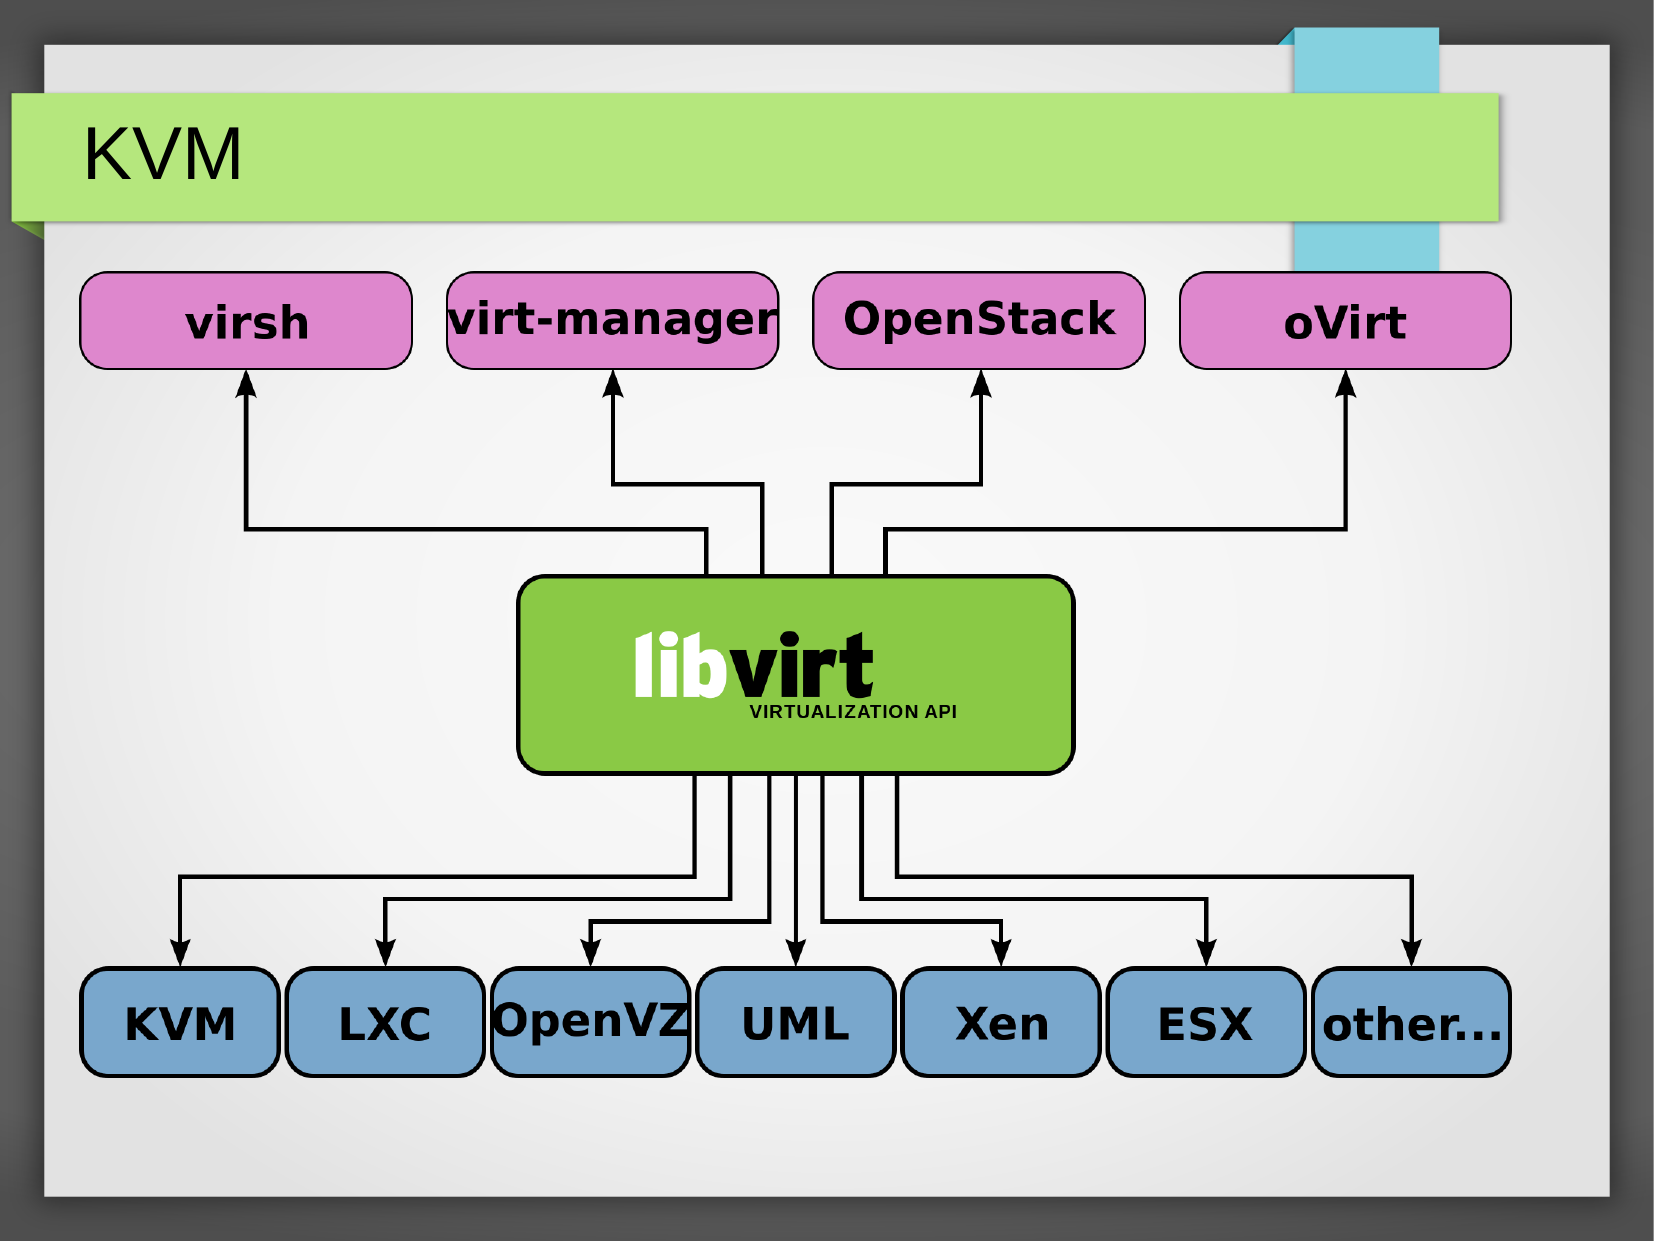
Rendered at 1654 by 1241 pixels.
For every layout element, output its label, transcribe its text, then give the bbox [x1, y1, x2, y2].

title KVM [82, 94, 1264, 213]
picture [0, 0, 1654, 1241]
